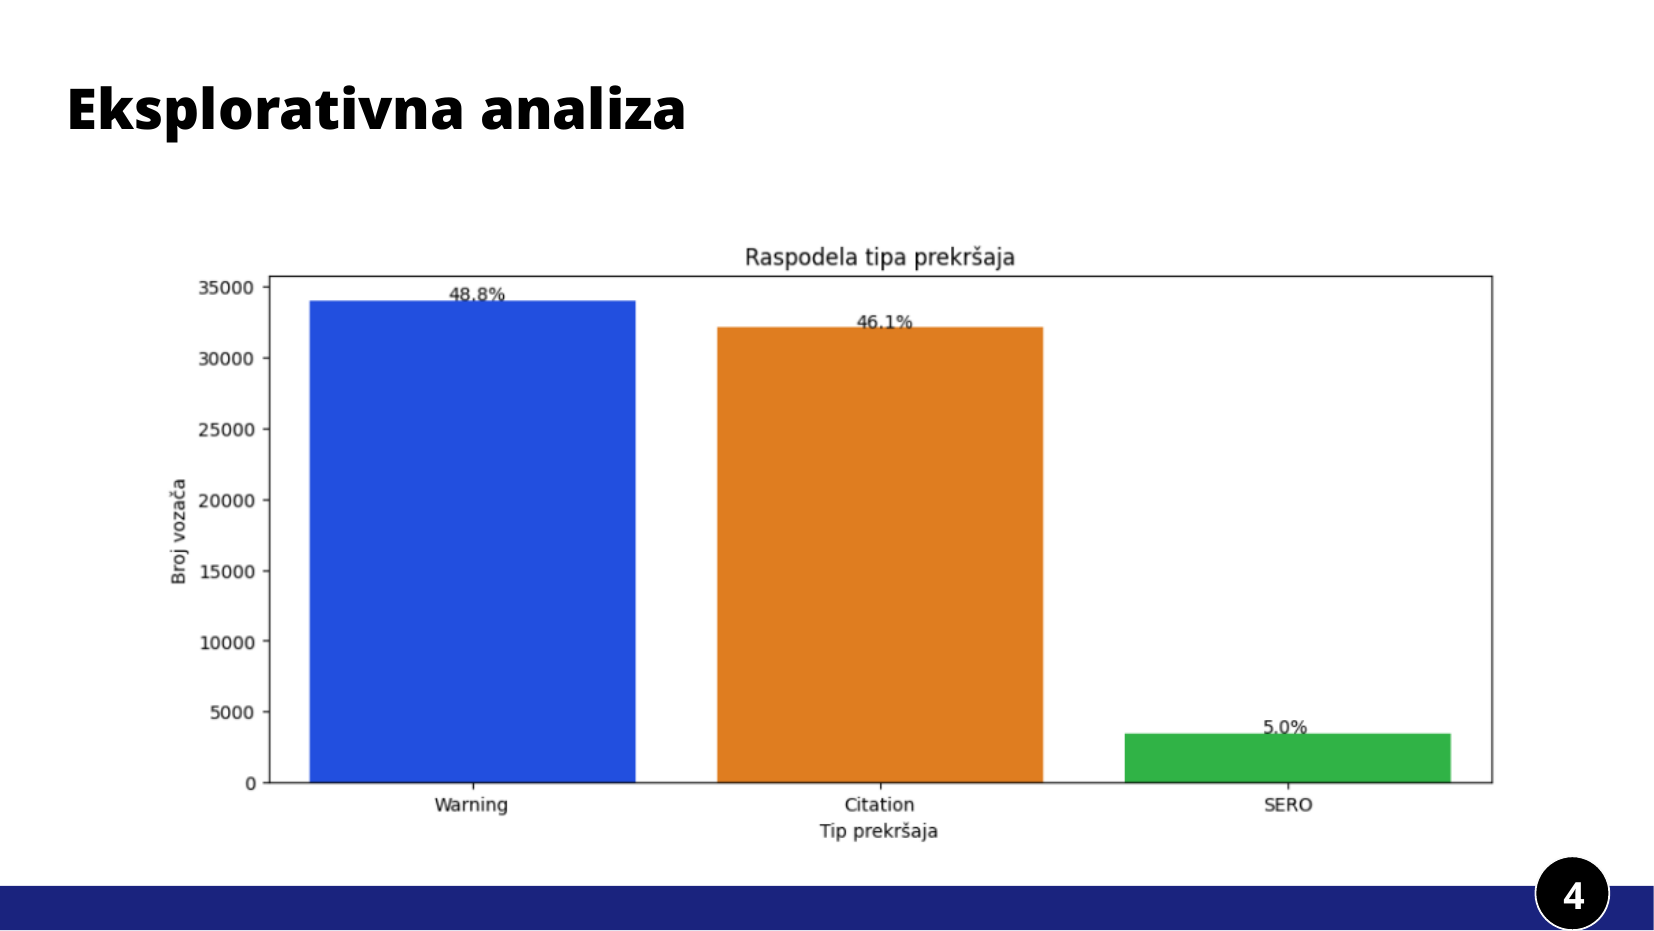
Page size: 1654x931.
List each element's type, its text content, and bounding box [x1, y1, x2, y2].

title Eksplorativna analiza [66, 48, 1603, 168]
picture [134, 243, 1520, 864]
